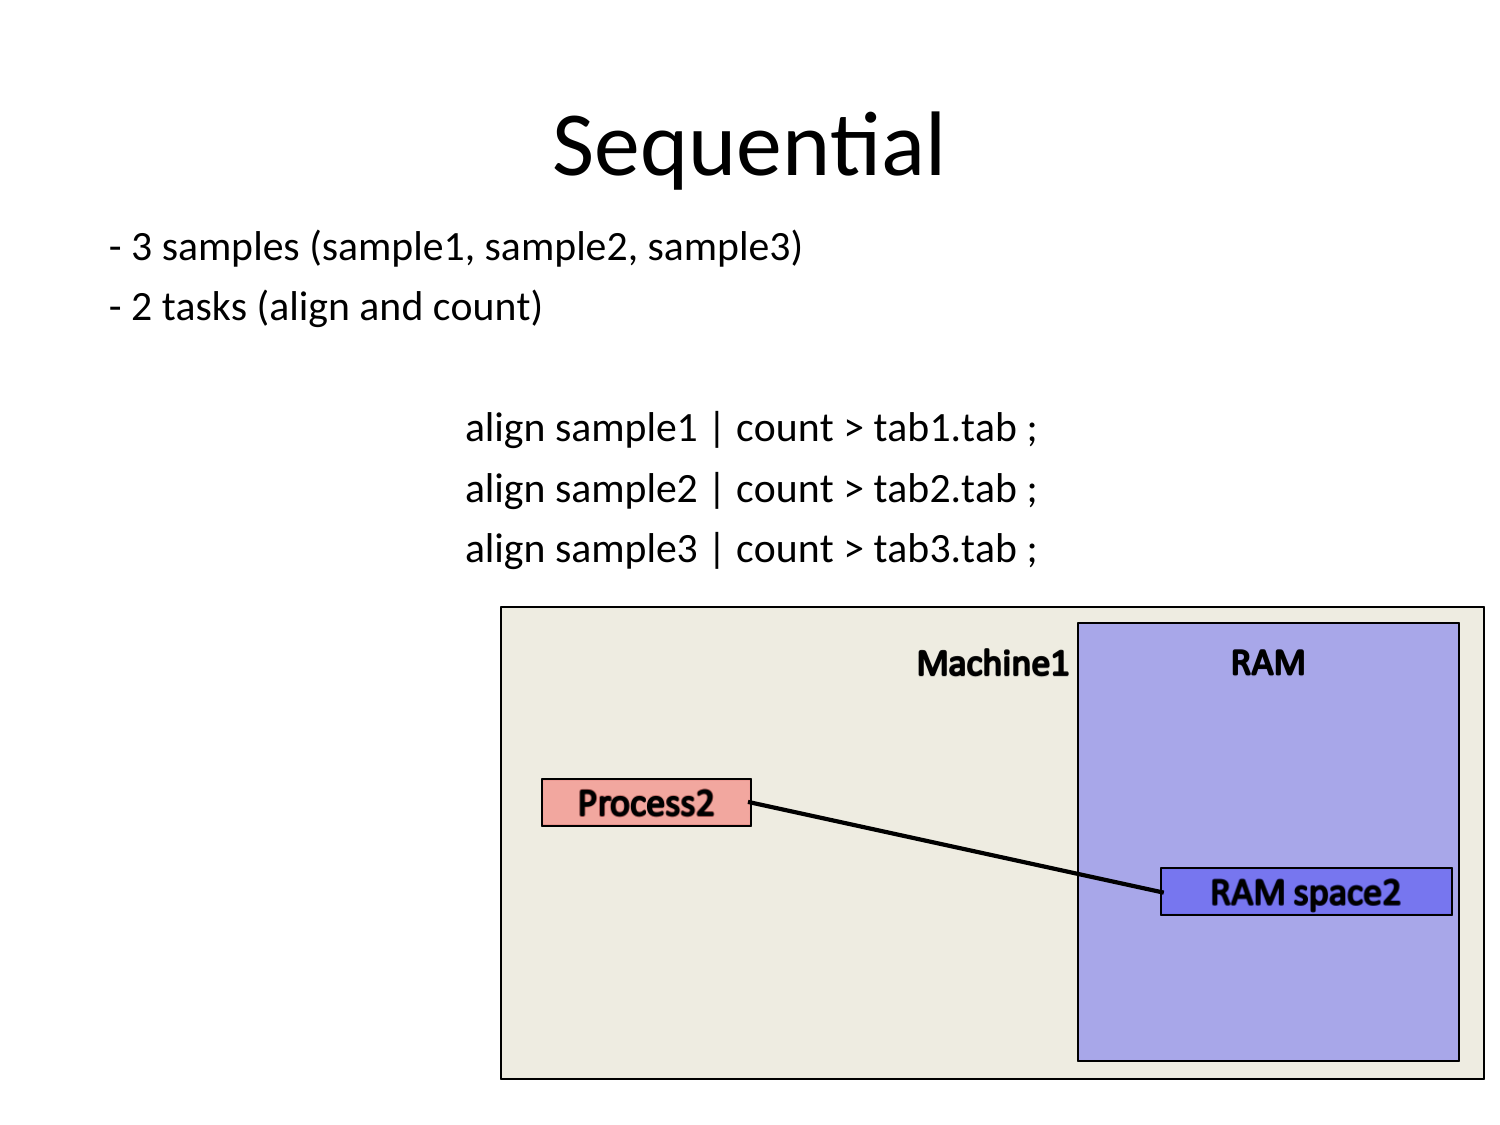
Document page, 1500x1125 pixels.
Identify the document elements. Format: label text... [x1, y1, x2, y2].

title Sequential [75, 45, 1426, 210]
list - 3 samples (sample1, sample2, sample3) - 2 tasks (align and count) align sample1 | count > tab1.tab ; align sample2 | count > tab2.tab ; align sample3 | count > tab3.tab ; [75, 210, 1426, 655]
picture [500, 606, 1485, 1080]
